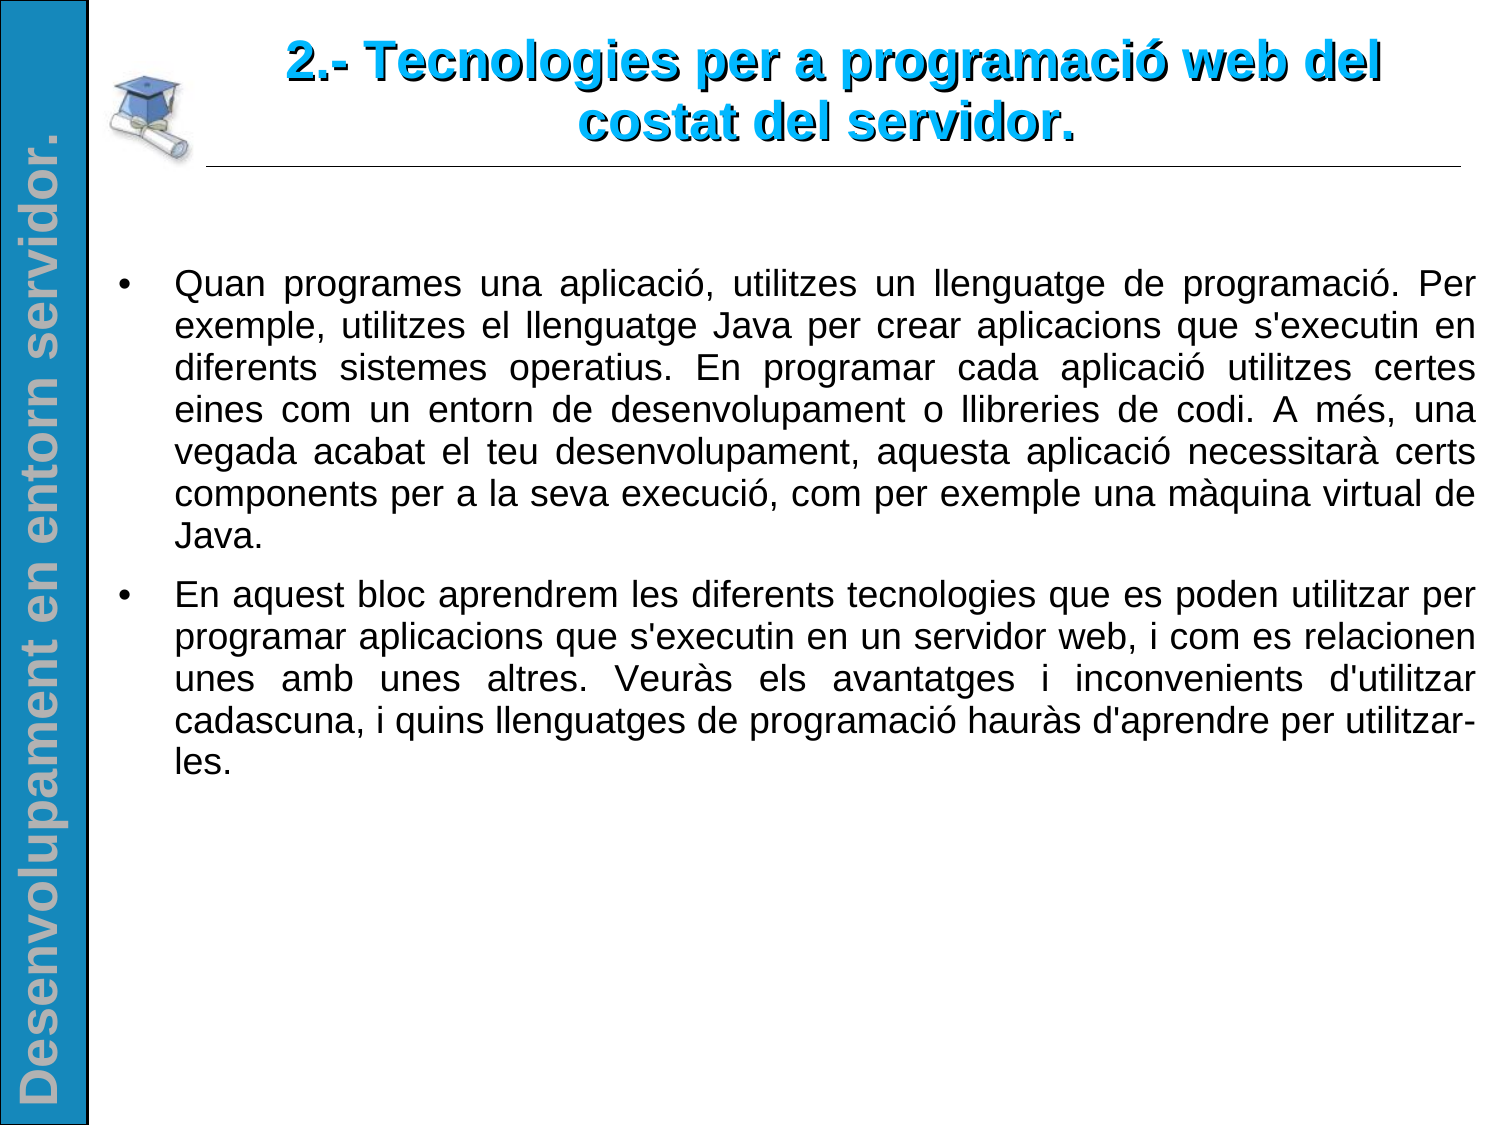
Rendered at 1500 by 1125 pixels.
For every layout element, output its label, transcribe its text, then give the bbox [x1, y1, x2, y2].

list Quan programes una aplicació, utilitzes un llenguatge de programació. Per exemple, utilitzes el llenguatge Java per crear aplicacions que s'executin en diferents sistemes operatius. En programar cada aplicació utilitzes certes eines com un entorn de desenvolupament o llibreries de codi. A més, una vegada acabat el teu desenvolupament, aquesta aplicació necessitarà certs components per a la seva execució, com per exemple una màquina virtual de Java. En aquest bloc aprendrem les diferents tecnologies que es poden utilitzar per programar aplicacions que s'executin en un servidor web, i com es relacionen unes amb unes altres. Veuràs els avantatges i inconvenients d'utilitzar cadascuna, i quins llenguatges de programació hauràs d'aprendre per utilitzar-les. [118, 262, 1477, 1006]
title 2.- Tecnologies per a programació web del costat del servidor. [206, 29, 1447, 152]
picture [93, 61, 206, 174]
